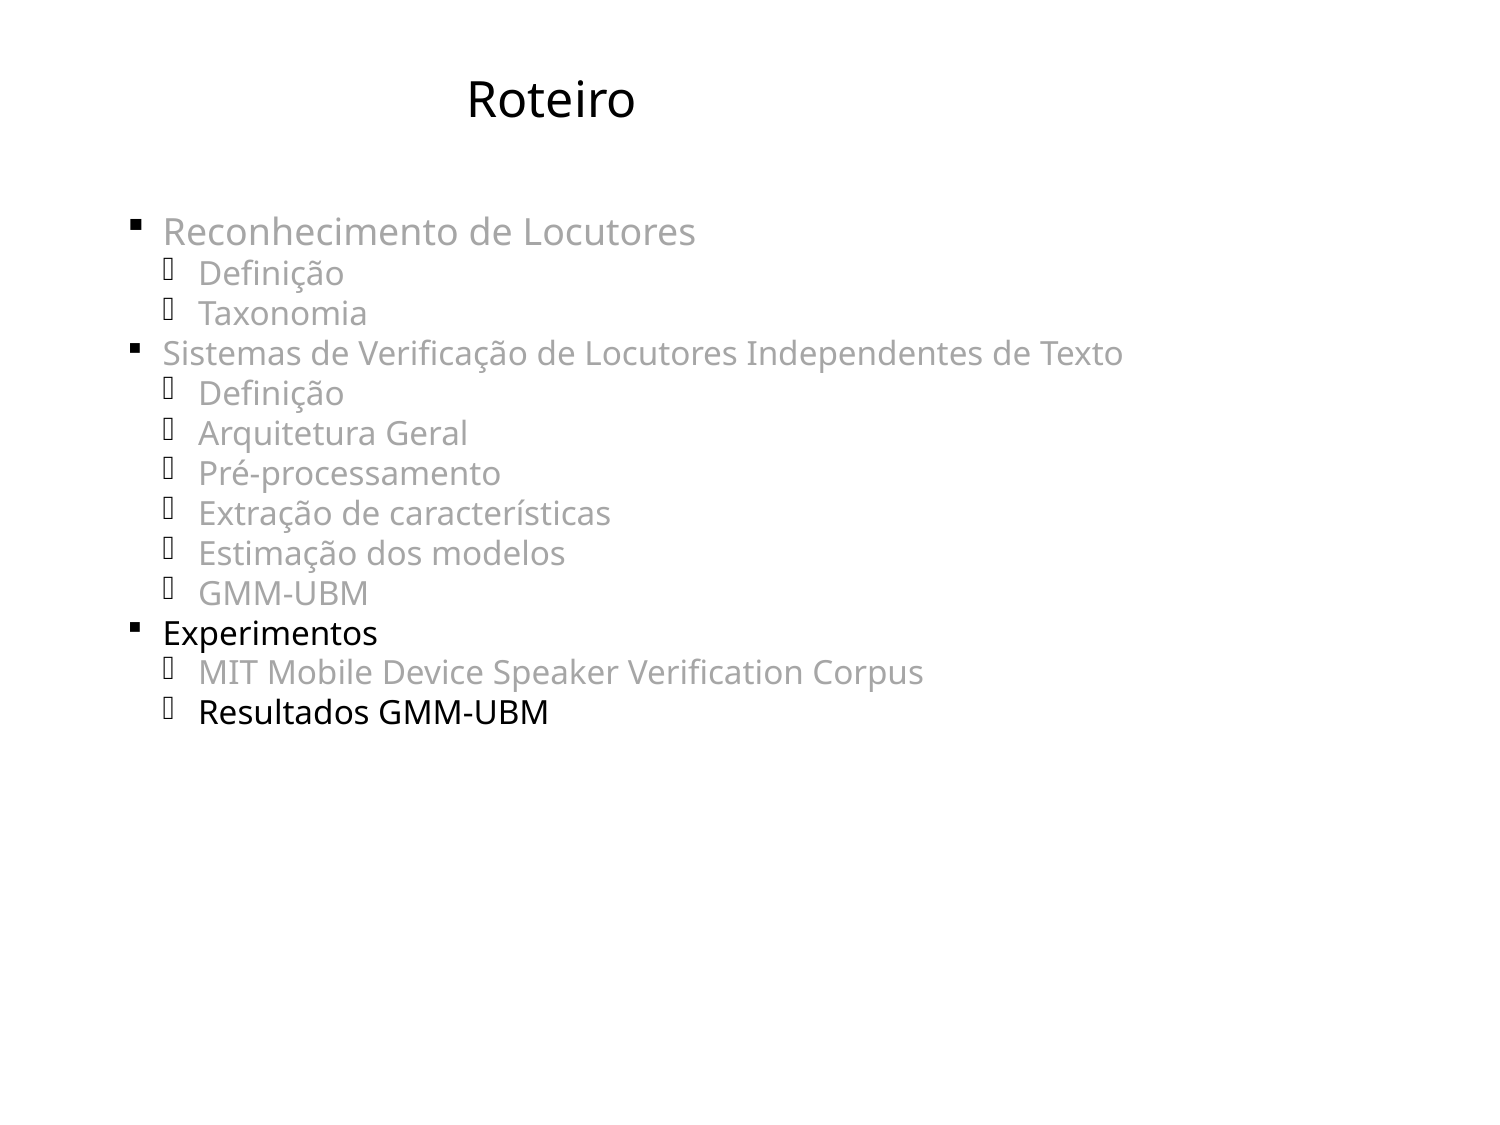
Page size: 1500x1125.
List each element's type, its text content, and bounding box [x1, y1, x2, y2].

text_box Roteiro [49, 49, 1054, 145]
text_box Reconhecimento de Locutores Definição Taxonomia Sistemas de Verificação de Locutores Independentes de Texto Definição Arquitetura Geral Pré-processamento Extração de características Estimação dos modelos GMM-UBM Experimentos MIT Mobile Device Speaker Verification Corpus Resultados GMM-UBM [112, 200, 1363, 963]
